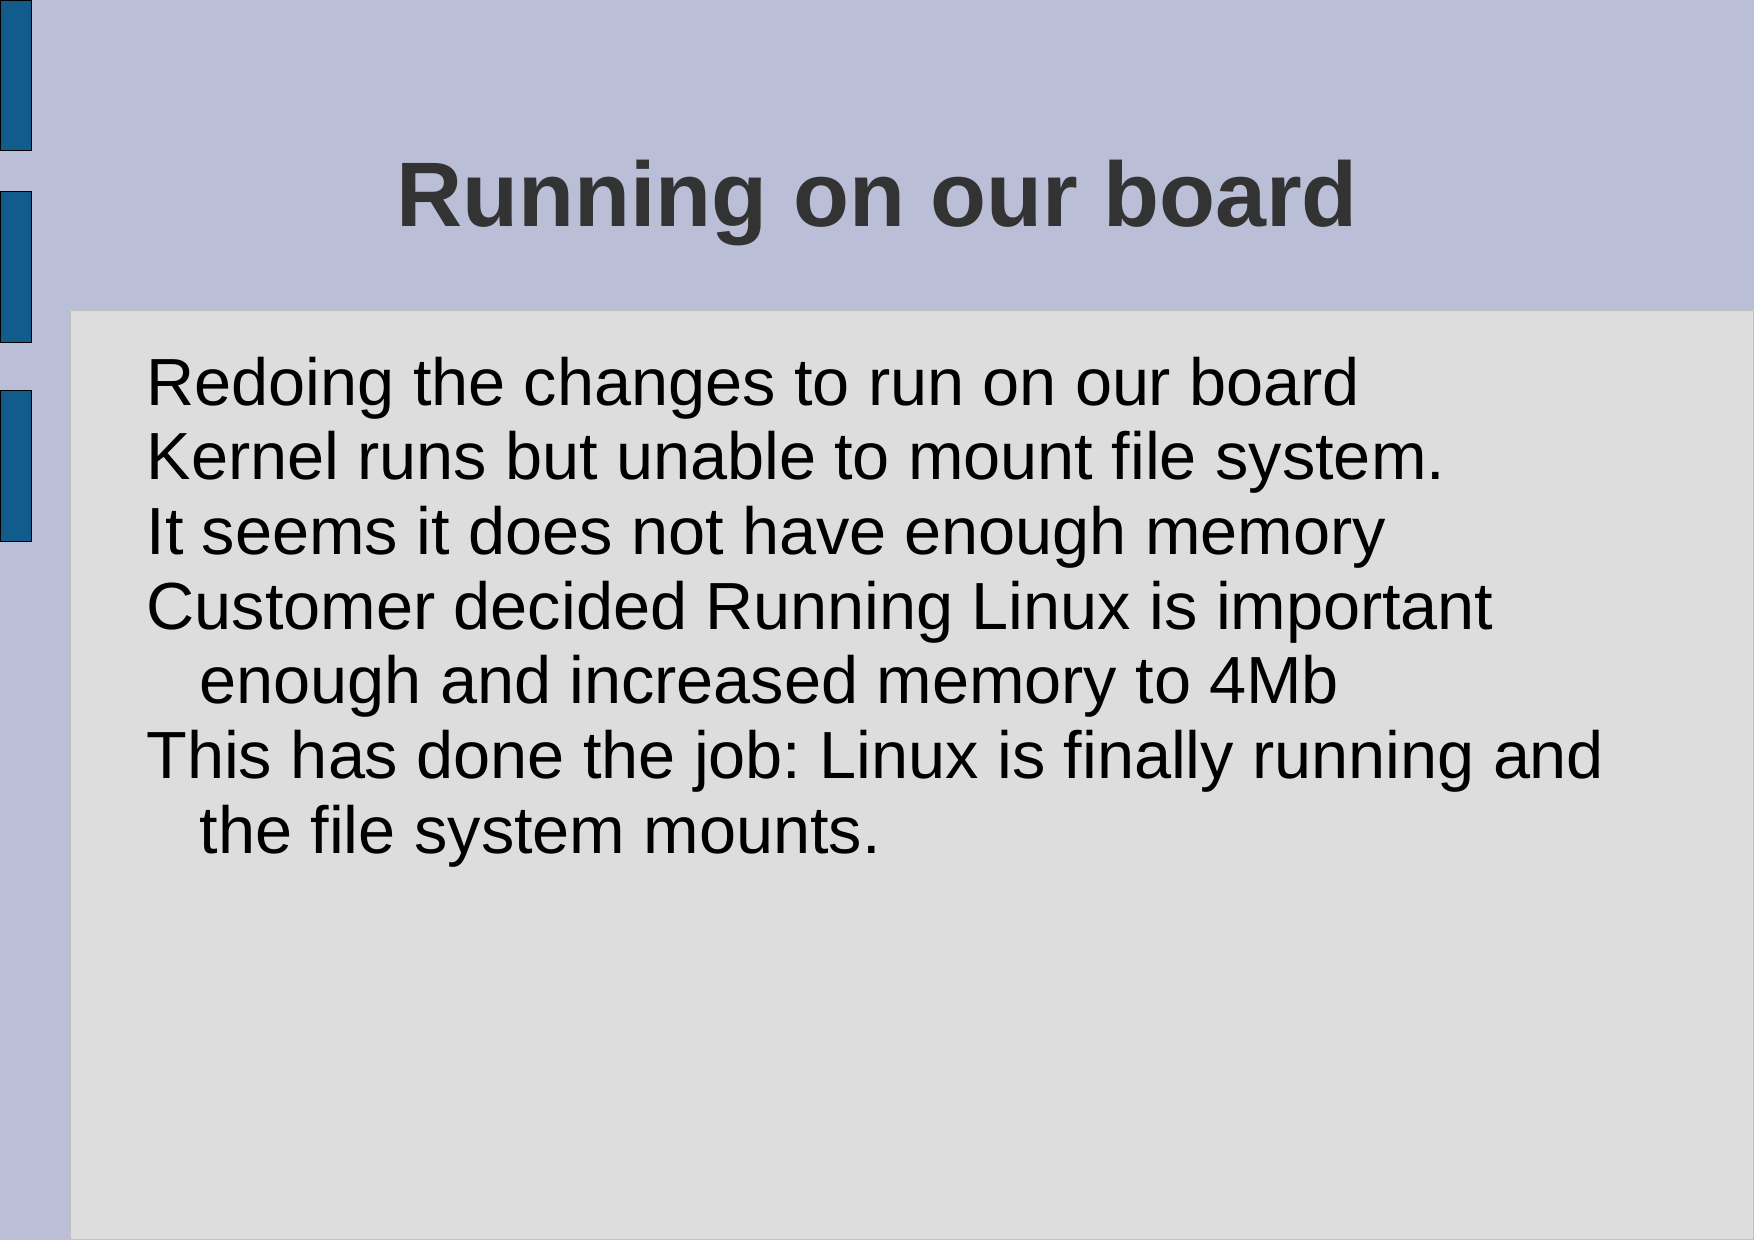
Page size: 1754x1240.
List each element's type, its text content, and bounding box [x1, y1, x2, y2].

list Redoing the changes to run on our board Kernel runs but unable to mount file system. It seems it does not have enough memory Customer decided Running Linux is important enough and increased memory to 4Mb This has done the job: Linux is finally running and the file system mounts. [128, 344, 1627, 1126]
title Running on our board [128, 91, 1627, 299]
